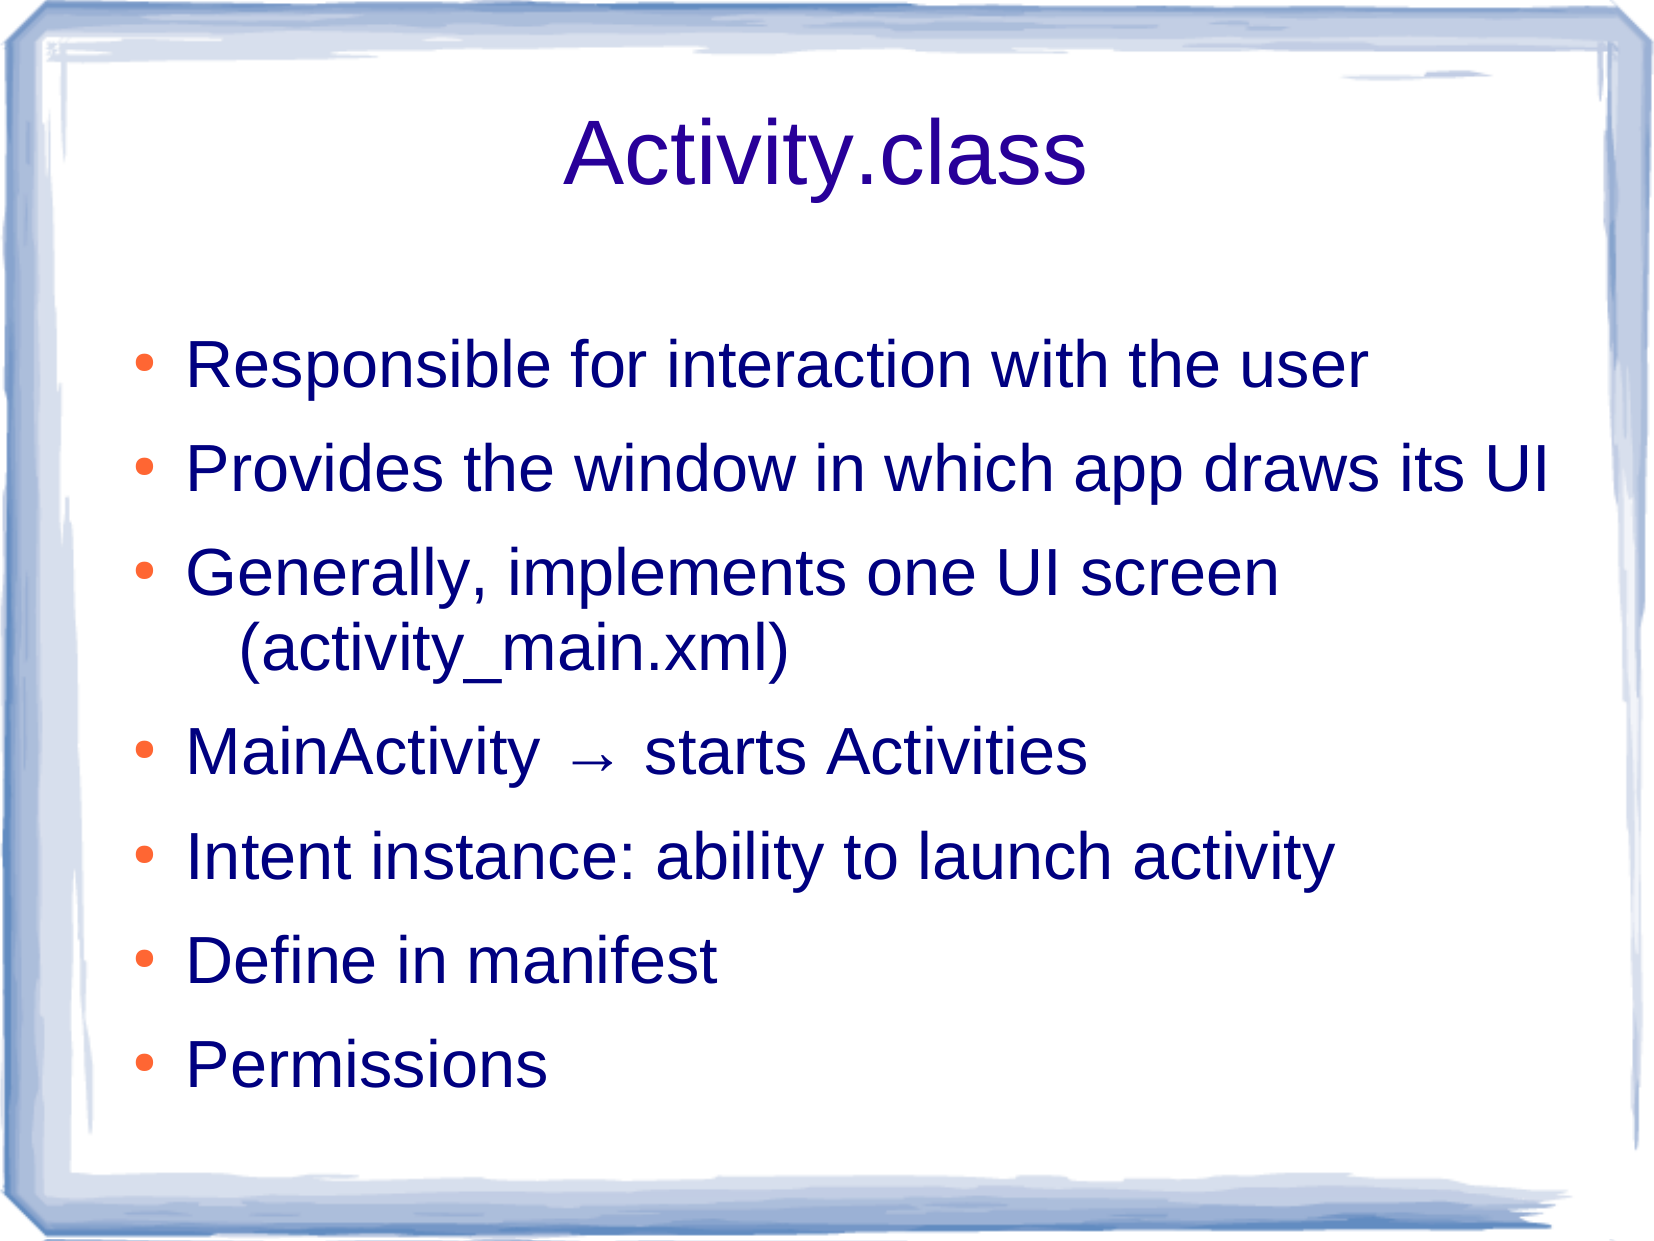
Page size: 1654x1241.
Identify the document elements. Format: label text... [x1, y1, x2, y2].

list Responsible for interaction with the user Provides the window in which app draws its UI Generally, implements one UI screen (activity_main.xml) MainActivity → starts Activities Intent instance: ability to launch activity Define in manifest Permissions [97, 326, 1580, 1207]
title Activity.class [82, 49, 1571, 257]
picture [0, 0, 1654, 1241]
